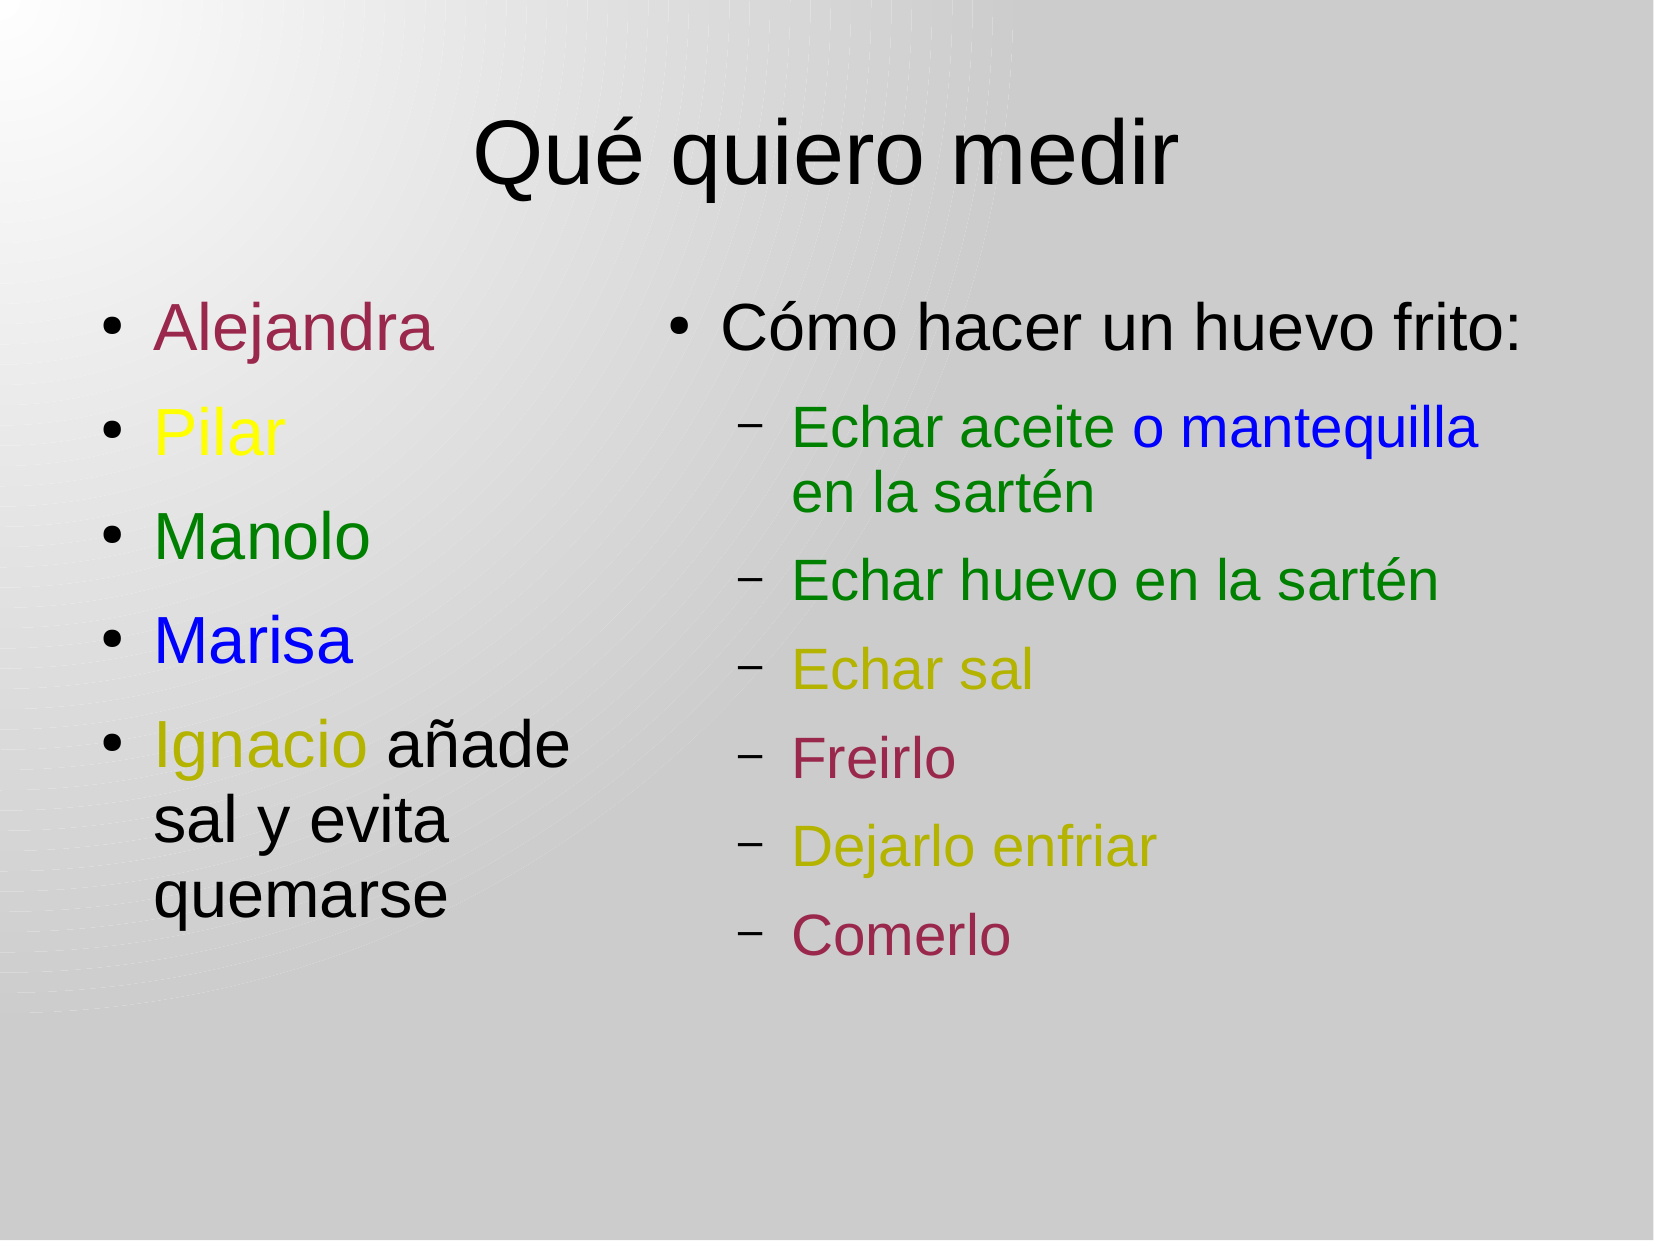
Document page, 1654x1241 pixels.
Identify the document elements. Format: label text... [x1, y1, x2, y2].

list Alejandra Pilar Manolo Marisa Ignacio añade sal y evita quemarse [82, 290, 591, 1109]
title Qué quiero medir [82, 49, 1571, 257]
list Cómo hacer un huevo frito: Echar aceite o mantequilla en la sartén Echar huevo en la sartén Echar sal Freirlo Dejarlo enfriar Comerlo [649, 290, 1539, 1109]
